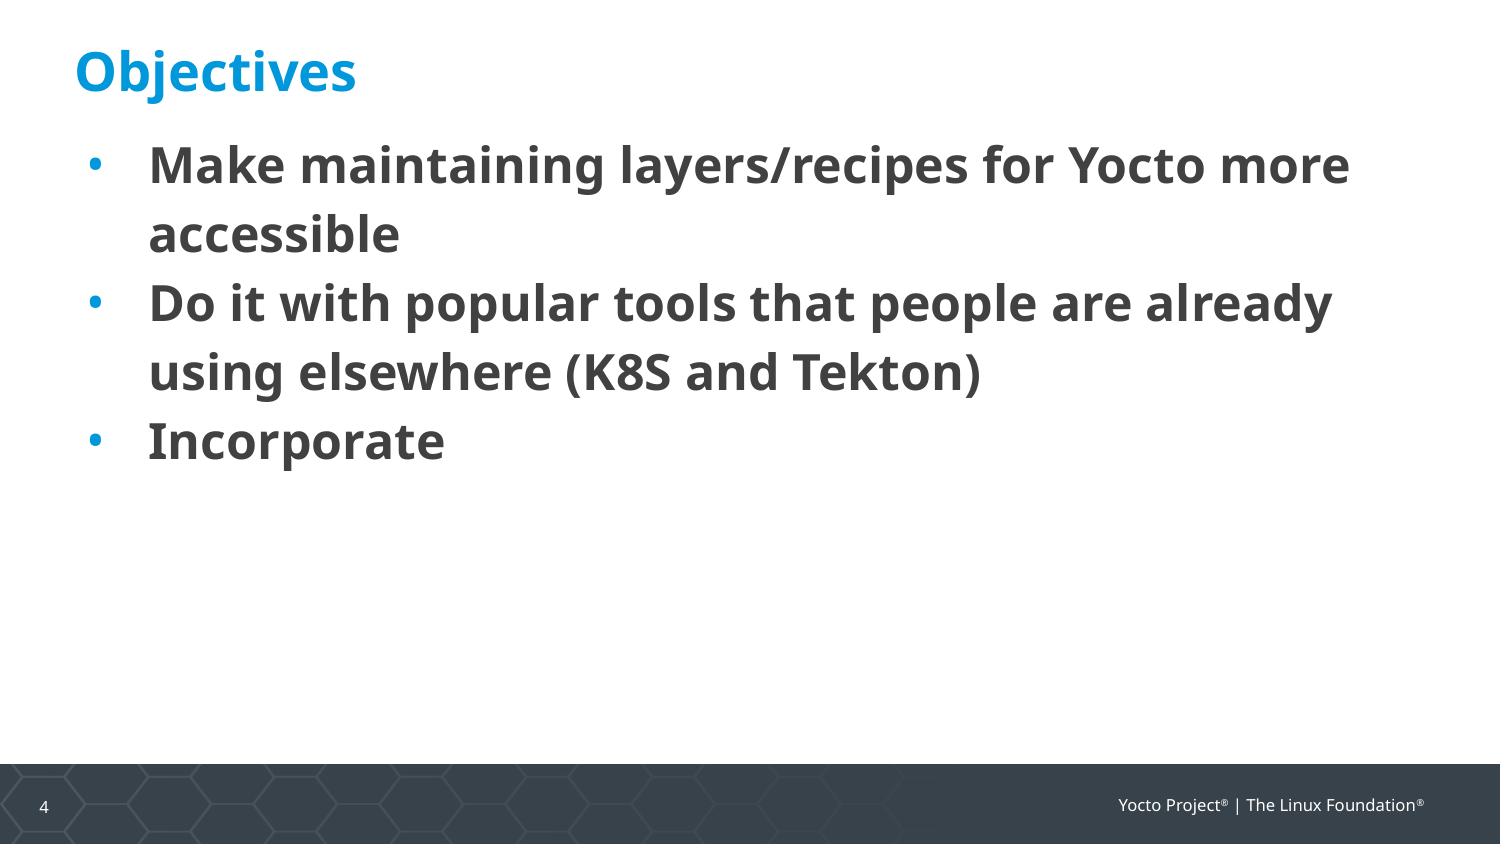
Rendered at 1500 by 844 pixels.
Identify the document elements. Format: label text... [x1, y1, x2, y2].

list Make maintaining layers/recipes for Yocto more accessible Do it with popular tools that people are already using elsewhere (K8S and Tekton) Incorporate [73, 124, 1425, 728]
title Objectives [74, 37, 1425, 114]
picture [0, 0, 1500, 844]
